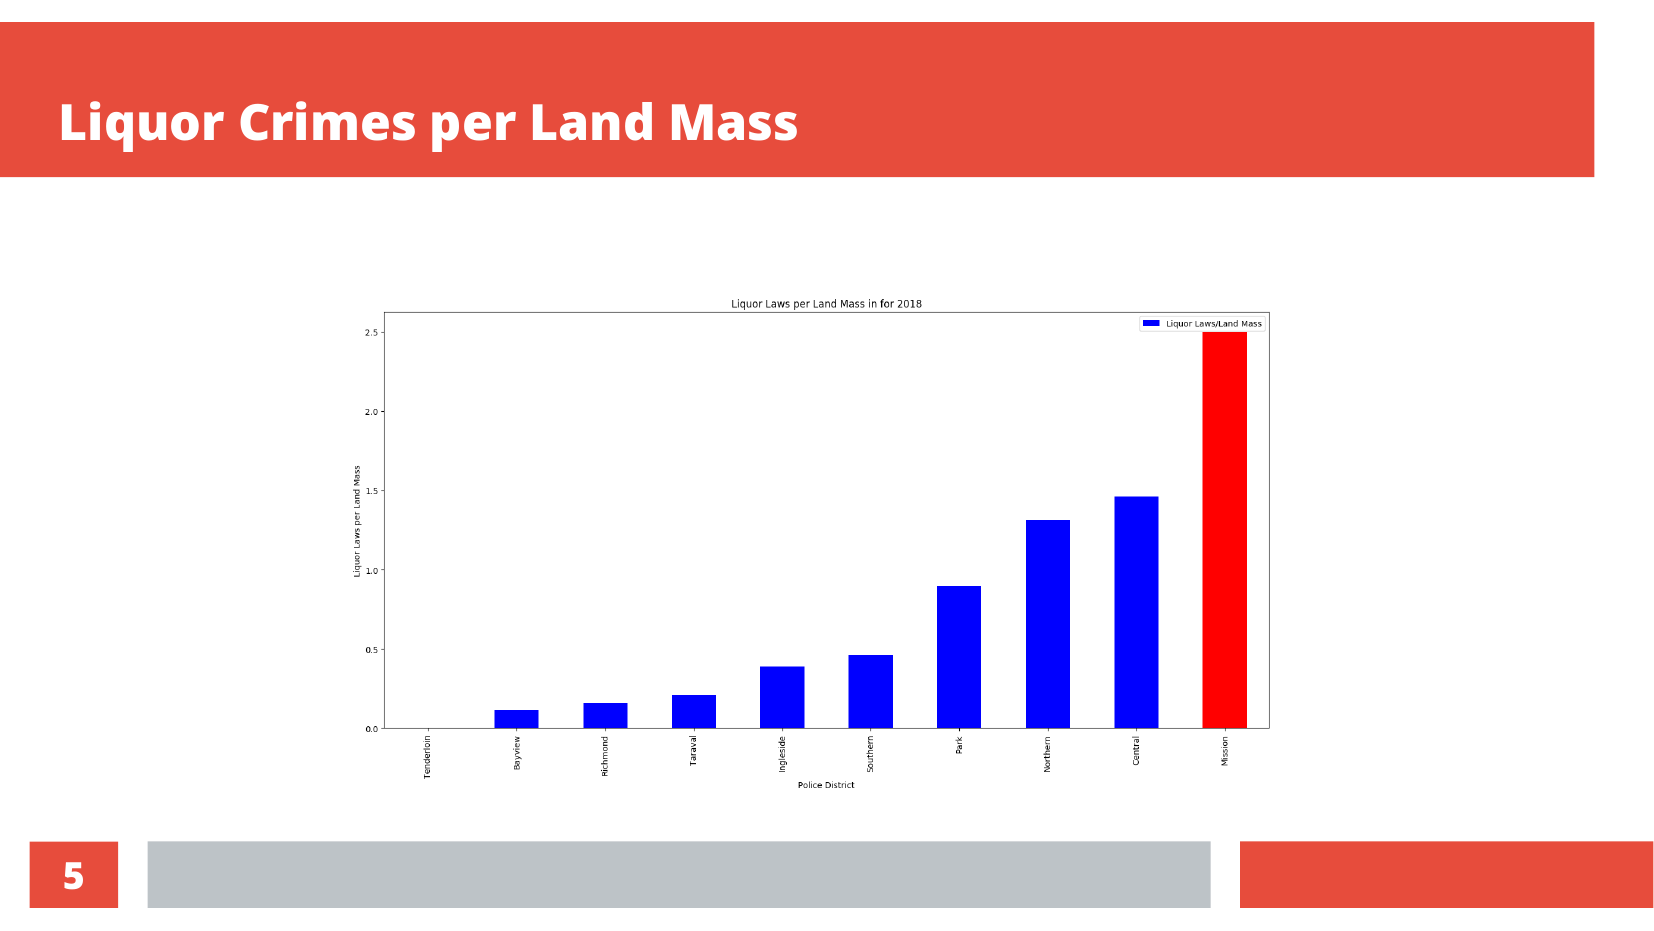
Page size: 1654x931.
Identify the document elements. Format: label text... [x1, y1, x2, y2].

picture [241, 243, 1383, 820]
title Liquor Crimes per Land Mass [59, 44, 1595, 156]
